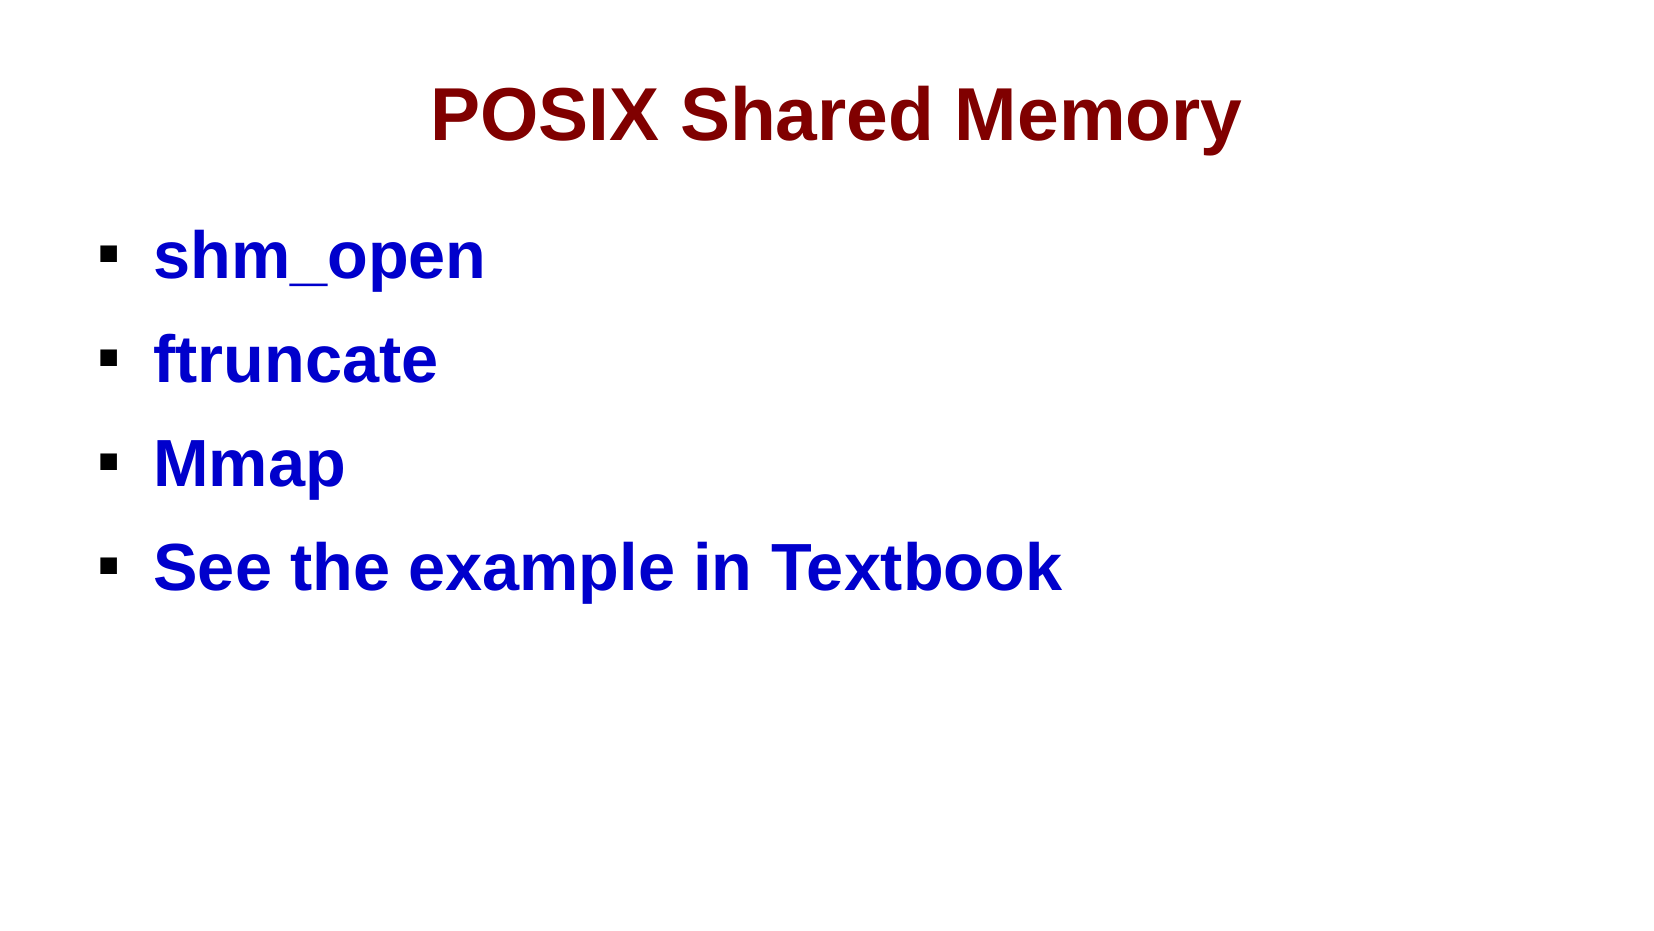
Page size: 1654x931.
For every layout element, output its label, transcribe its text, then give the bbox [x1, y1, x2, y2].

list shm_open ftruncate Mmap See the example in Textbook [82, 217, 1571, 757]
title POSIX Shared Memory [82, 30, 1571, 199]
